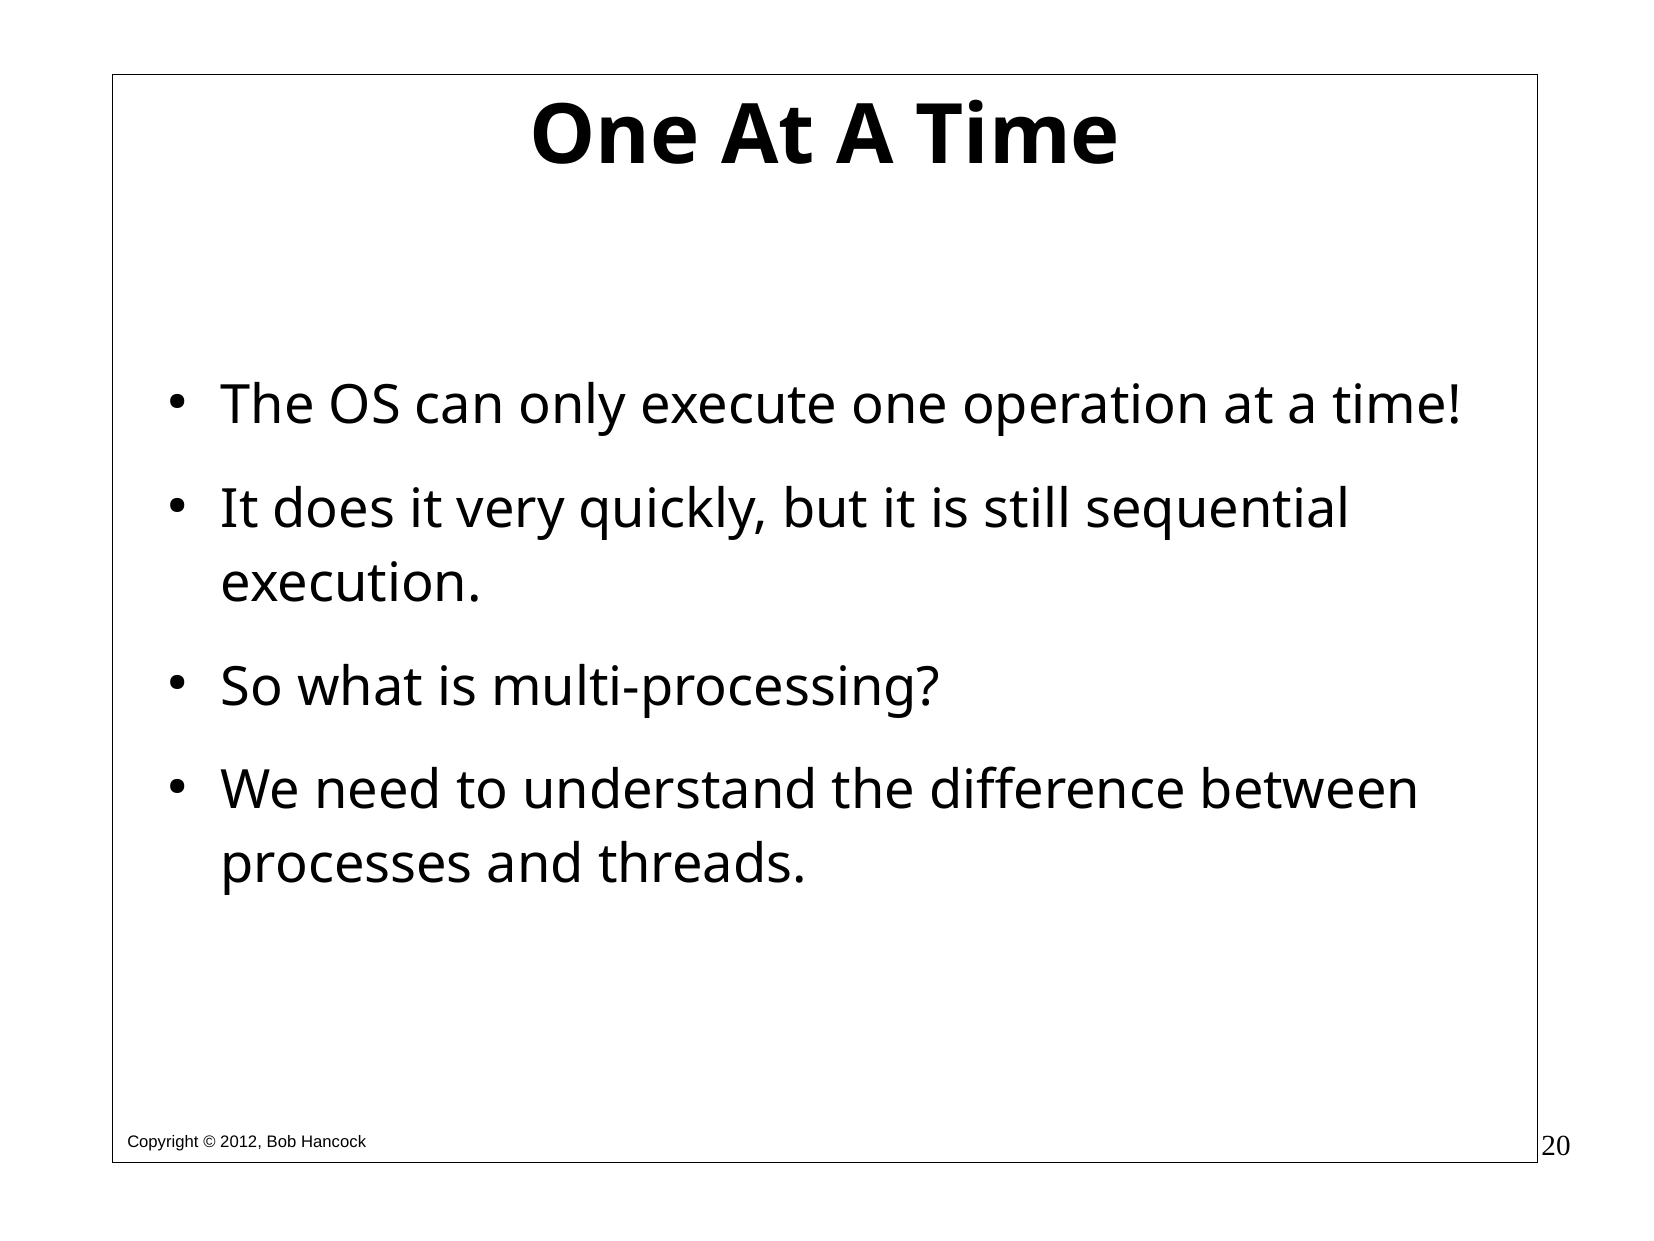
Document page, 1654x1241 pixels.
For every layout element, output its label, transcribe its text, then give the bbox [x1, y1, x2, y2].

title One At A Time [112, 75, 1538, 188]
text_box Copyright © 2012, Bob Hancock [112, 1125, 382, 1159]
list The OS can only execute one operation at a time! It does it very quickly, but it is still sequential execution. So what is multi-processing? We need to understand the difference between processes and threads. [150, 262, 1501, 1126]
